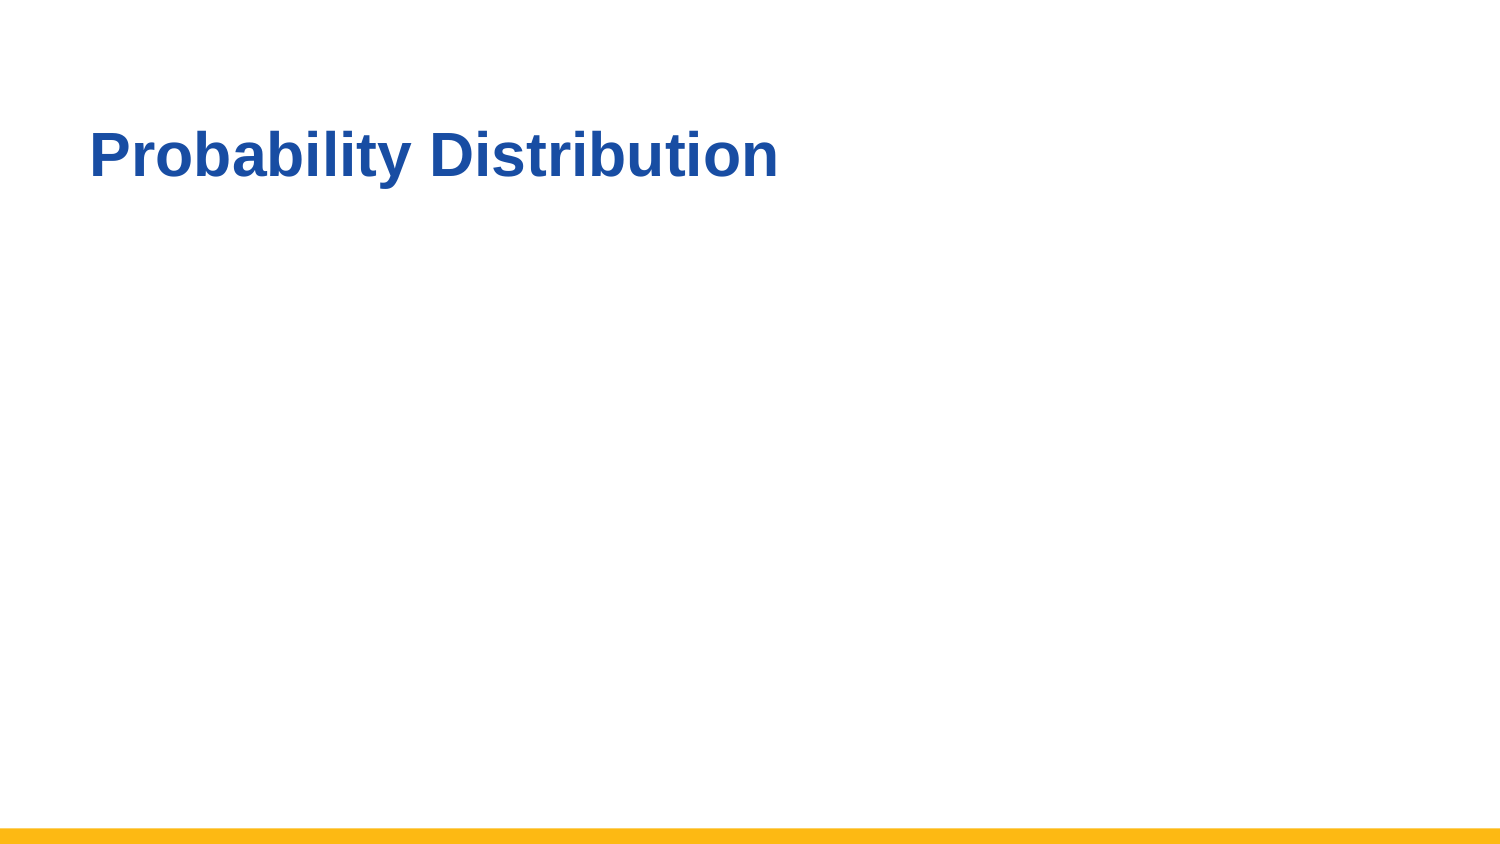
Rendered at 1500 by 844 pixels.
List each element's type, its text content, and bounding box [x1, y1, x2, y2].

text_box Probability Distribution [74, 0, 1425, 197]
